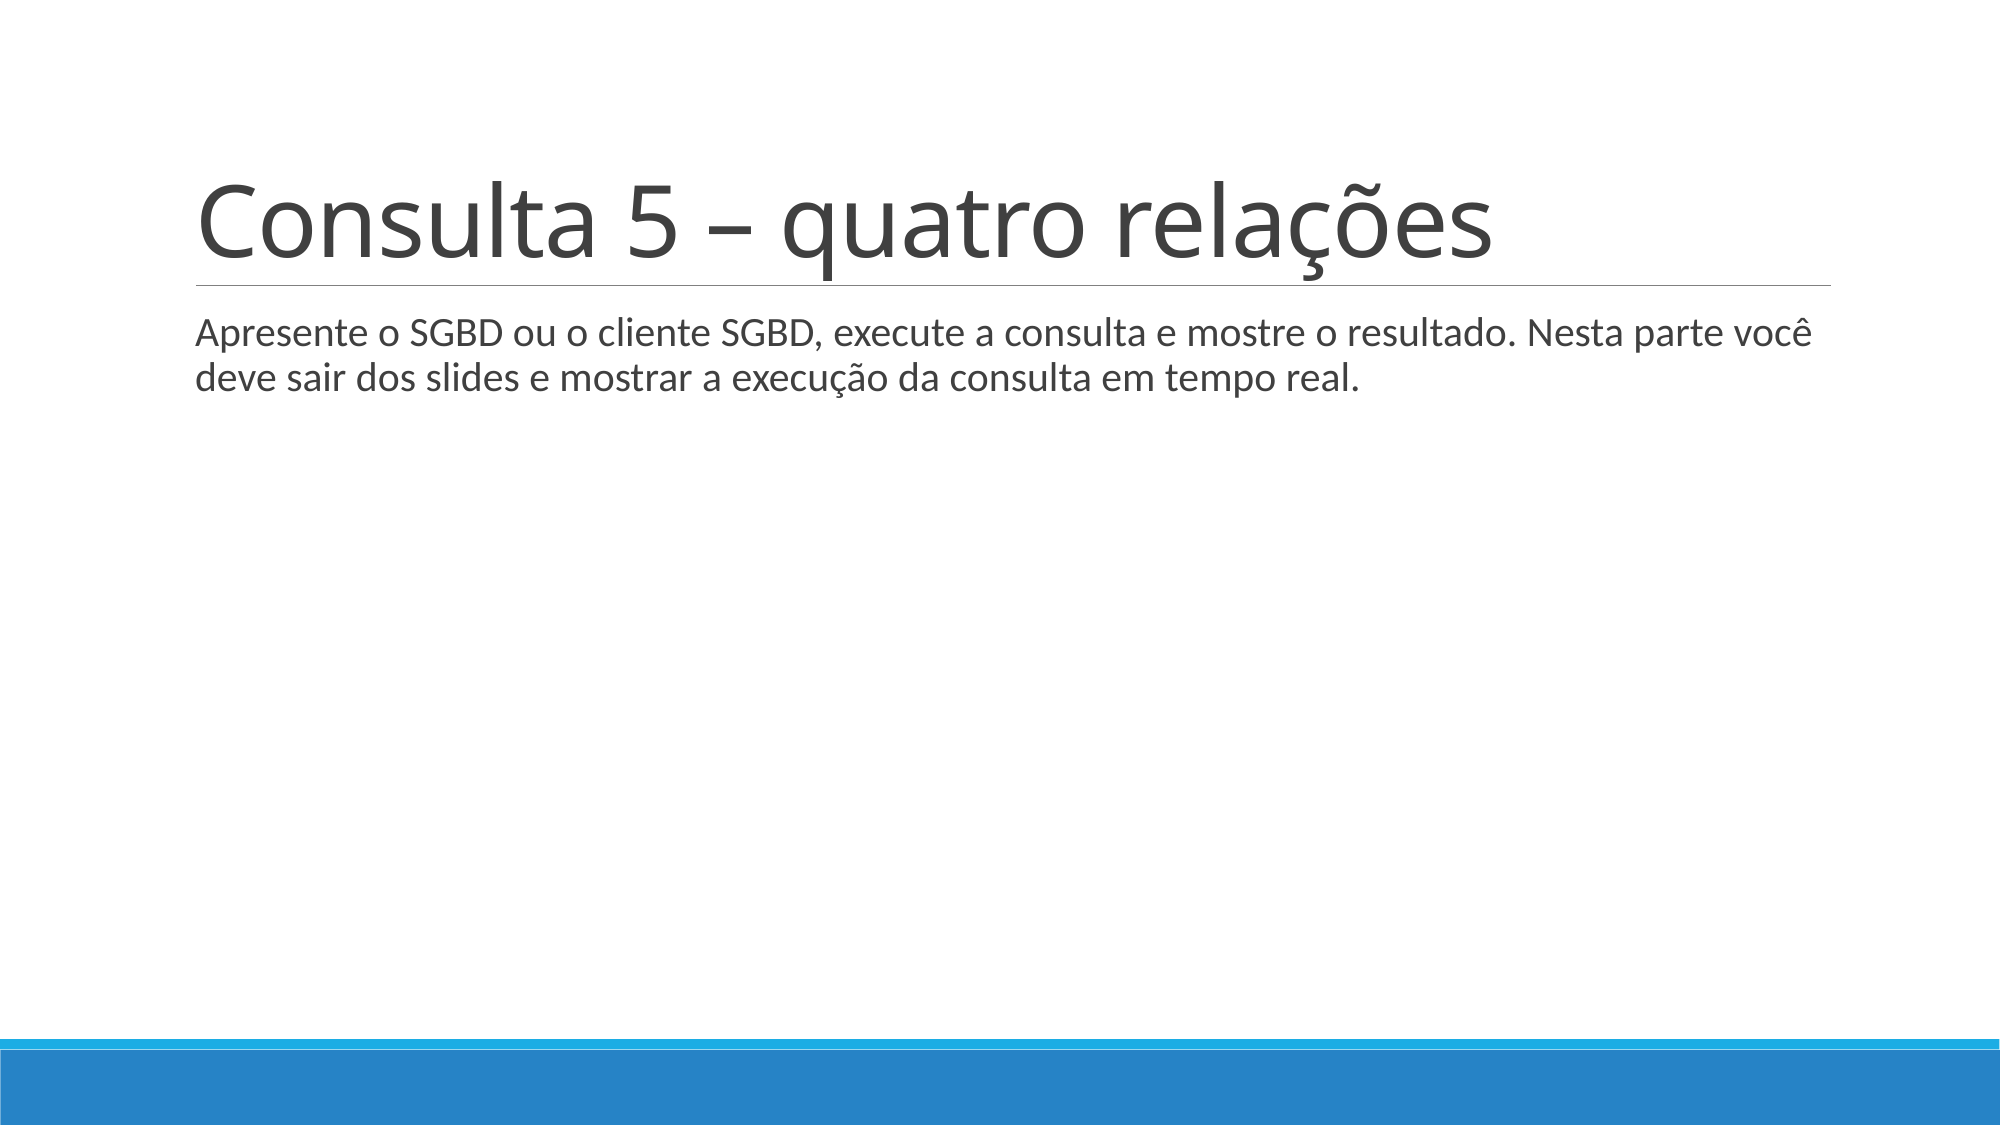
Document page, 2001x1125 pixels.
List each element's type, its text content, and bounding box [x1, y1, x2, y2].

title Consulta 5 – quatro relações [180, 47, 1830, 285]
list Apresente o SGBD ou o cliente SGBD, execute a consulta e mostre o resultado. Nesta parte você deve sair dos slides e mostrar a execução da consulta em tempo real. [180, 302, 1830, 963]
